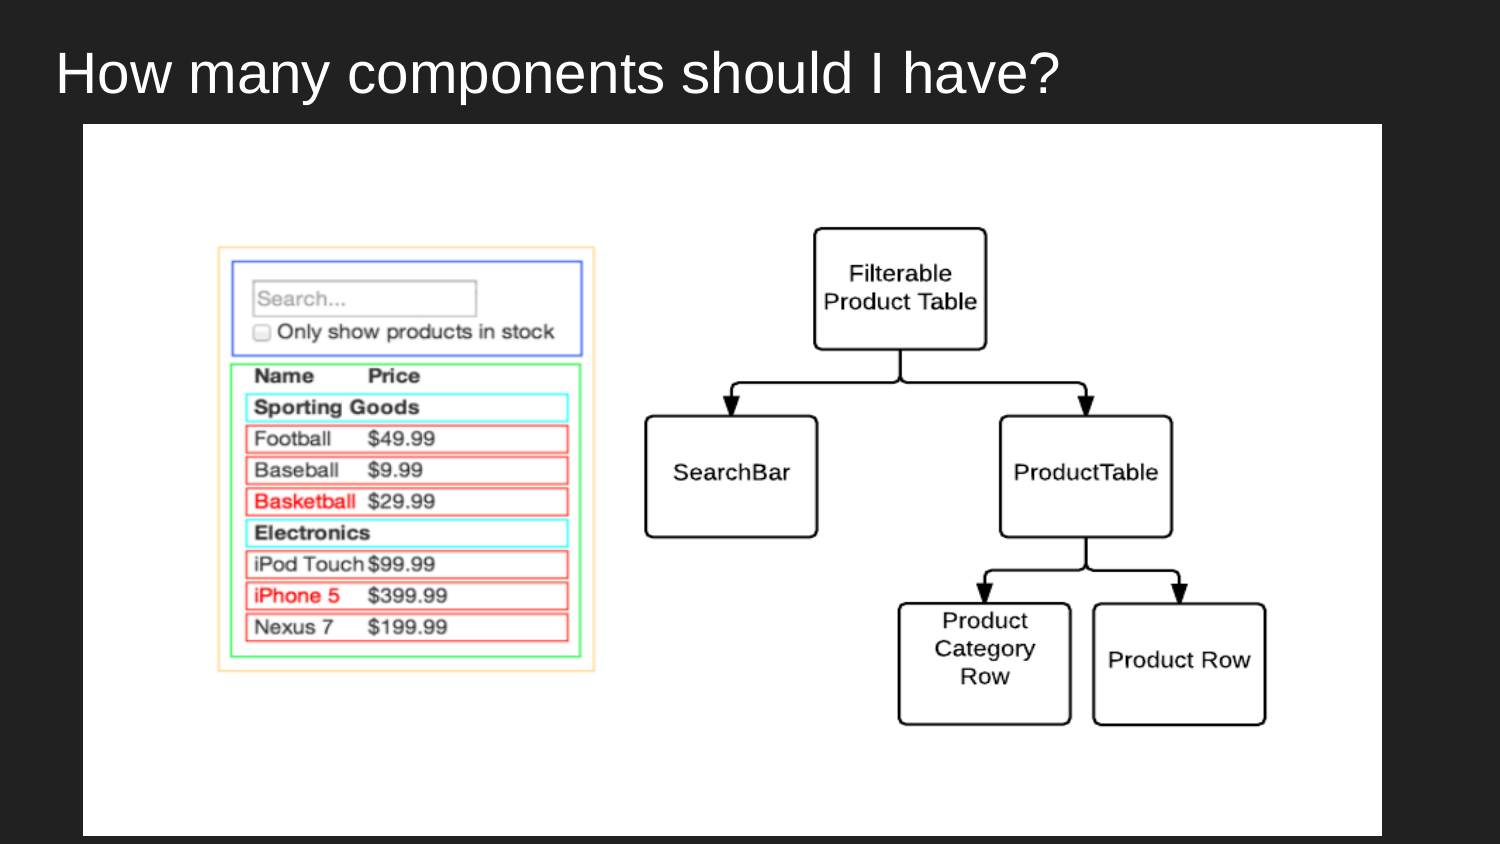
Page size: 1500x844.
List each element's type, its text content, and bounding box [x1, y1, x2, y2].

picture [83, 124, 1382, 836]
title How many components should I have? [40, 19, 1439, 114]
